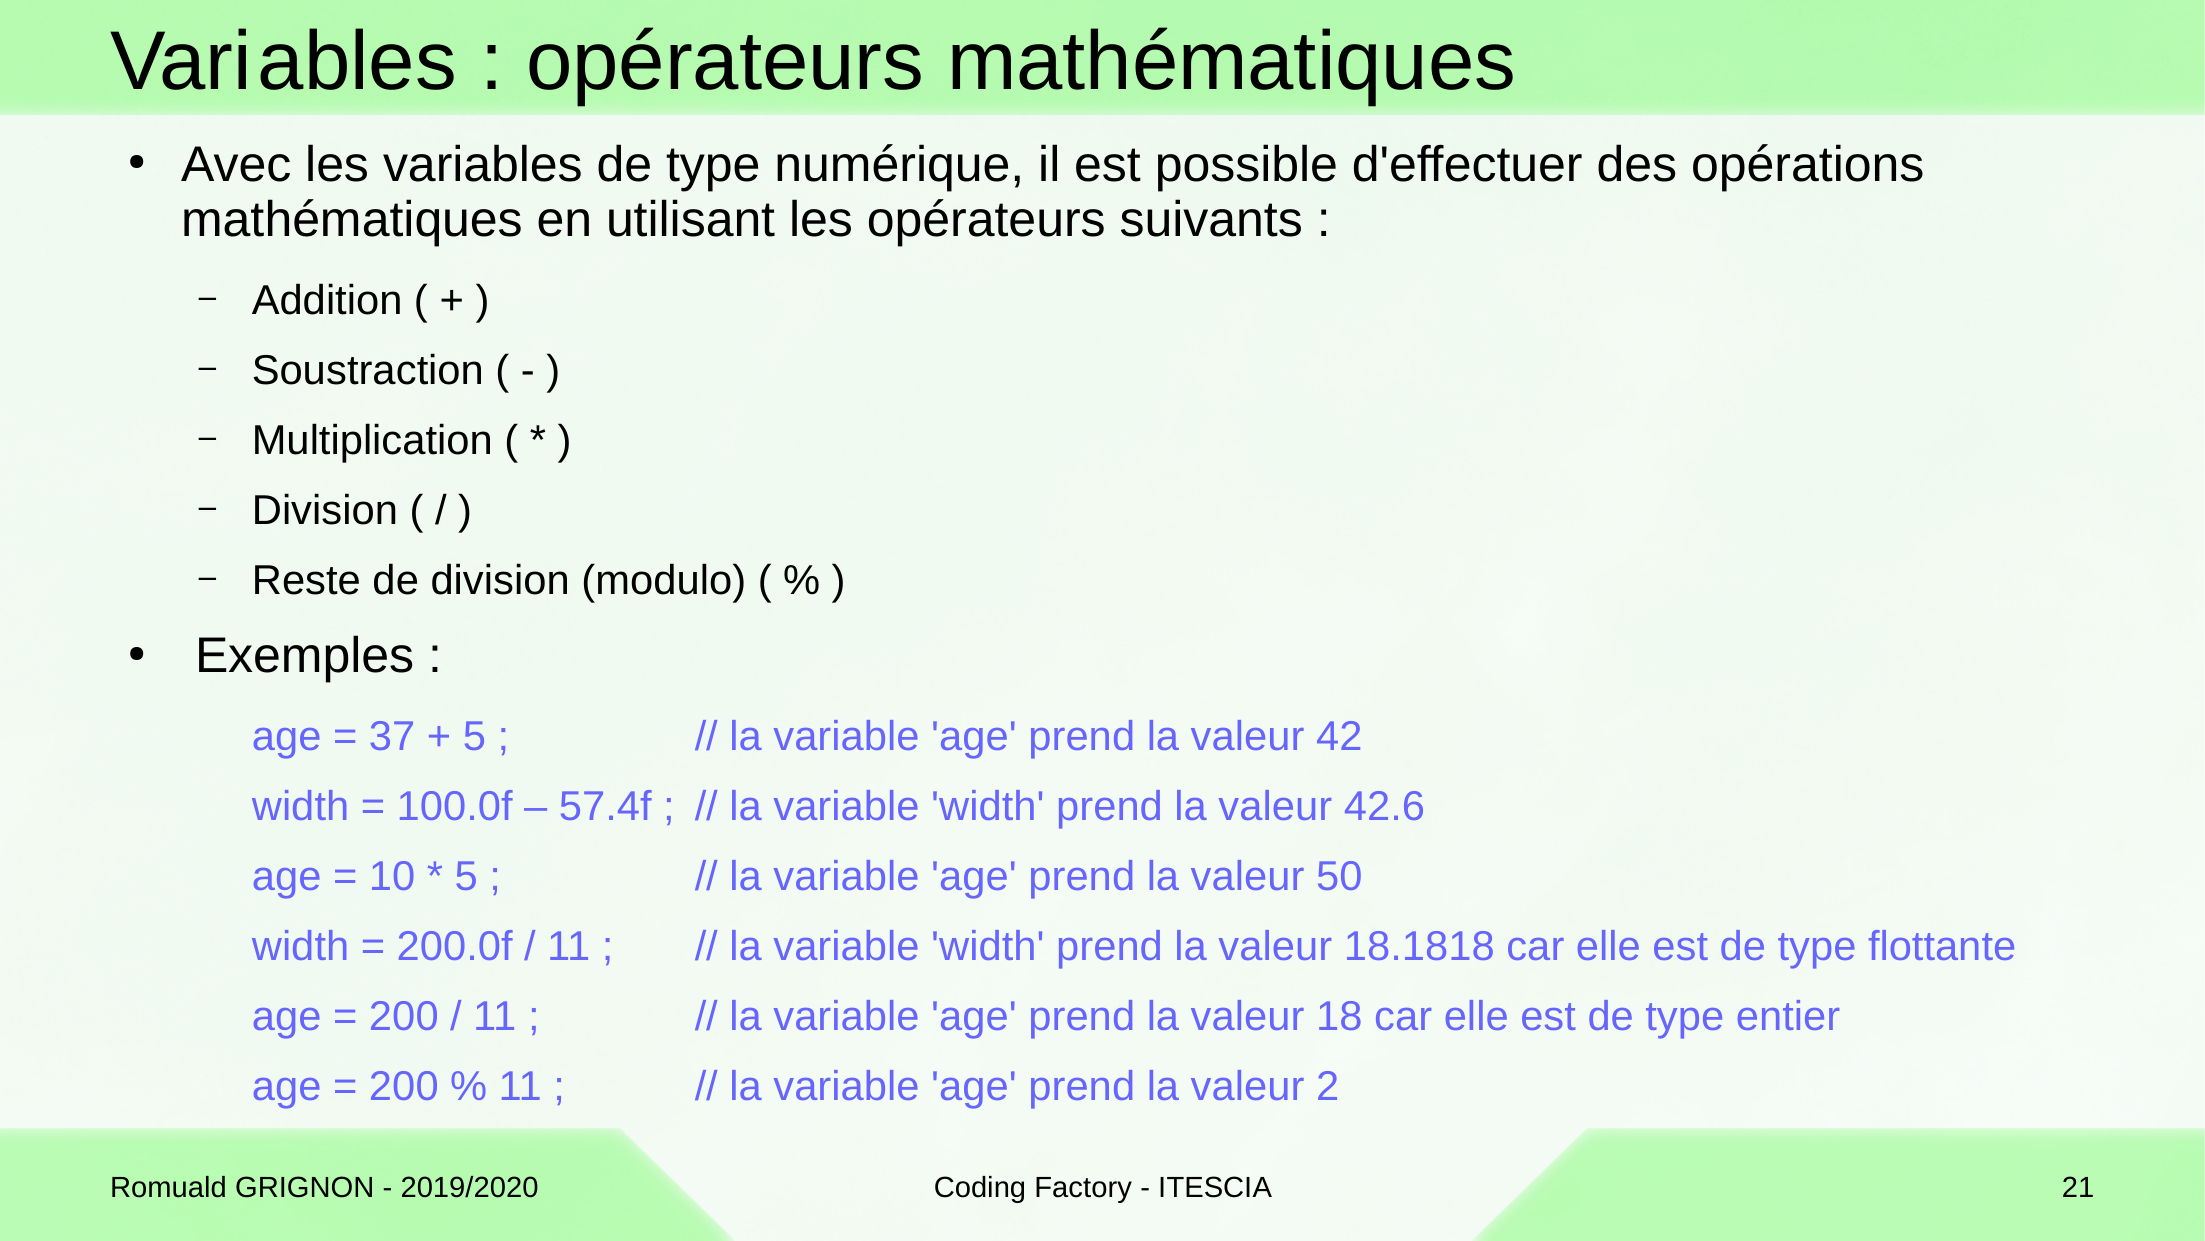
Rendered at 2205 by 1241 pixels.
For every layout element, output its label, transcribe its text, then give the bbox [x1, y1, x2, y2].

title Vari ables : opérateurs mathématiques [110, 49, 2095, 206]
picture [0, 0, 2205, 1241]
list Avec les variables de type numérique, il est possible d'effectuer des opérations mathématiques en utilisant les opérateurs suivants : Addition ( + ) Soustraction ( - ) Multiplication ( * ) Division ( / ) Reste de division (modulo) ( % ) Exemples : age = 37 + 5 ; // la variable 'age' prend la valeur 42 width = 100.0f – 57.4f ; // la variable 'width' prend la valeur 42.6 age = 10 * 5 ; // la variable 'age' prend la valeur 50 width = 200.0f / 11 ; // la variable 'width' prend la valeur 18.1818 car elle est de type flottante age = 200 / 11 ; // la variable 'age' prend la valeur 18 car elle est de type entier age = 200 % 11 ; // la variable 'age' prend la valeur 2 [110, 206, 2095, 1113]
